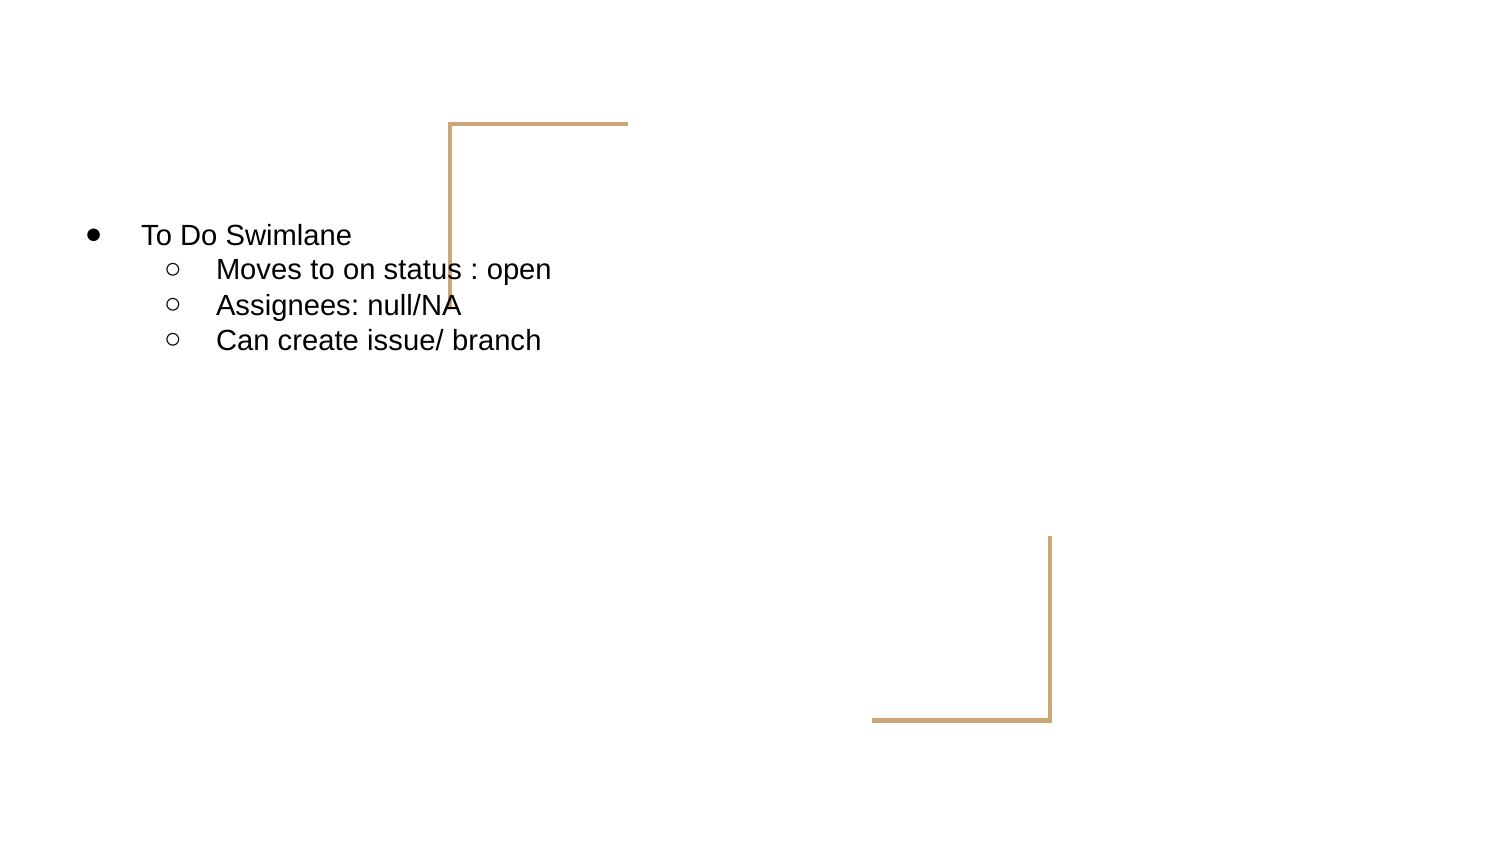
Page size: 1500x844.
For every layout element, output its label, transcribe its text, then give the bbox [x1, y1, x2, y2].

list To Do Swimlane Moves to on status : open Assignees: null/NA Can create issue/ branch [51, 200, 1449, 752]
title [51, 51, 1449, 189]
